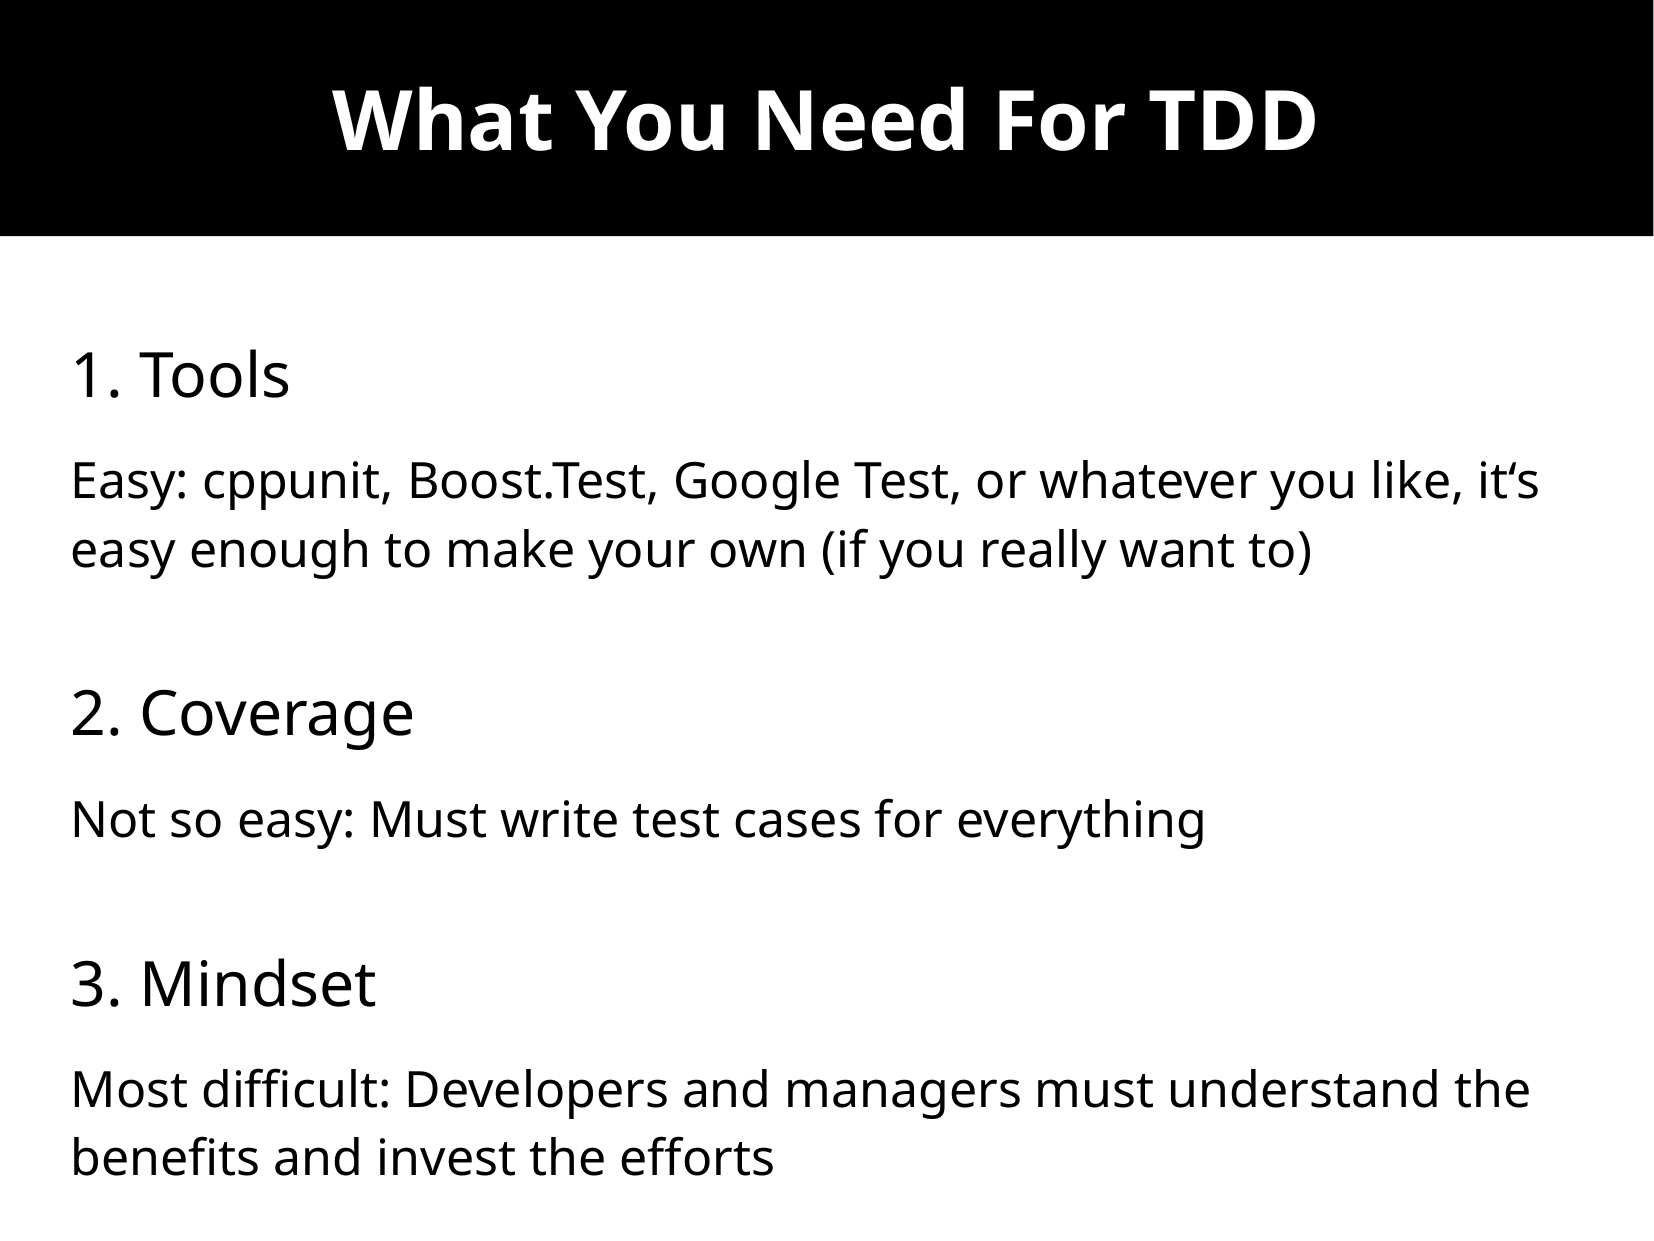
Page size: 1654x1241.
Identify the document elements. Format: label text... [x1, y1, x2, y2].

text_box 1. Tools Easy: cppunit, Boost.Test, Google Test, or whatever you like, it‘s easy enough to make your own (if you really want to) 2. Coverage Not so easy: Must write test cases for everything 3. Mindset Most difficult: Developers and managers must understand the benefits and invest the efforts [70, 330, 1559, 1191]
subtitle What You Need For TDD [0, 0, 1654, 237]
